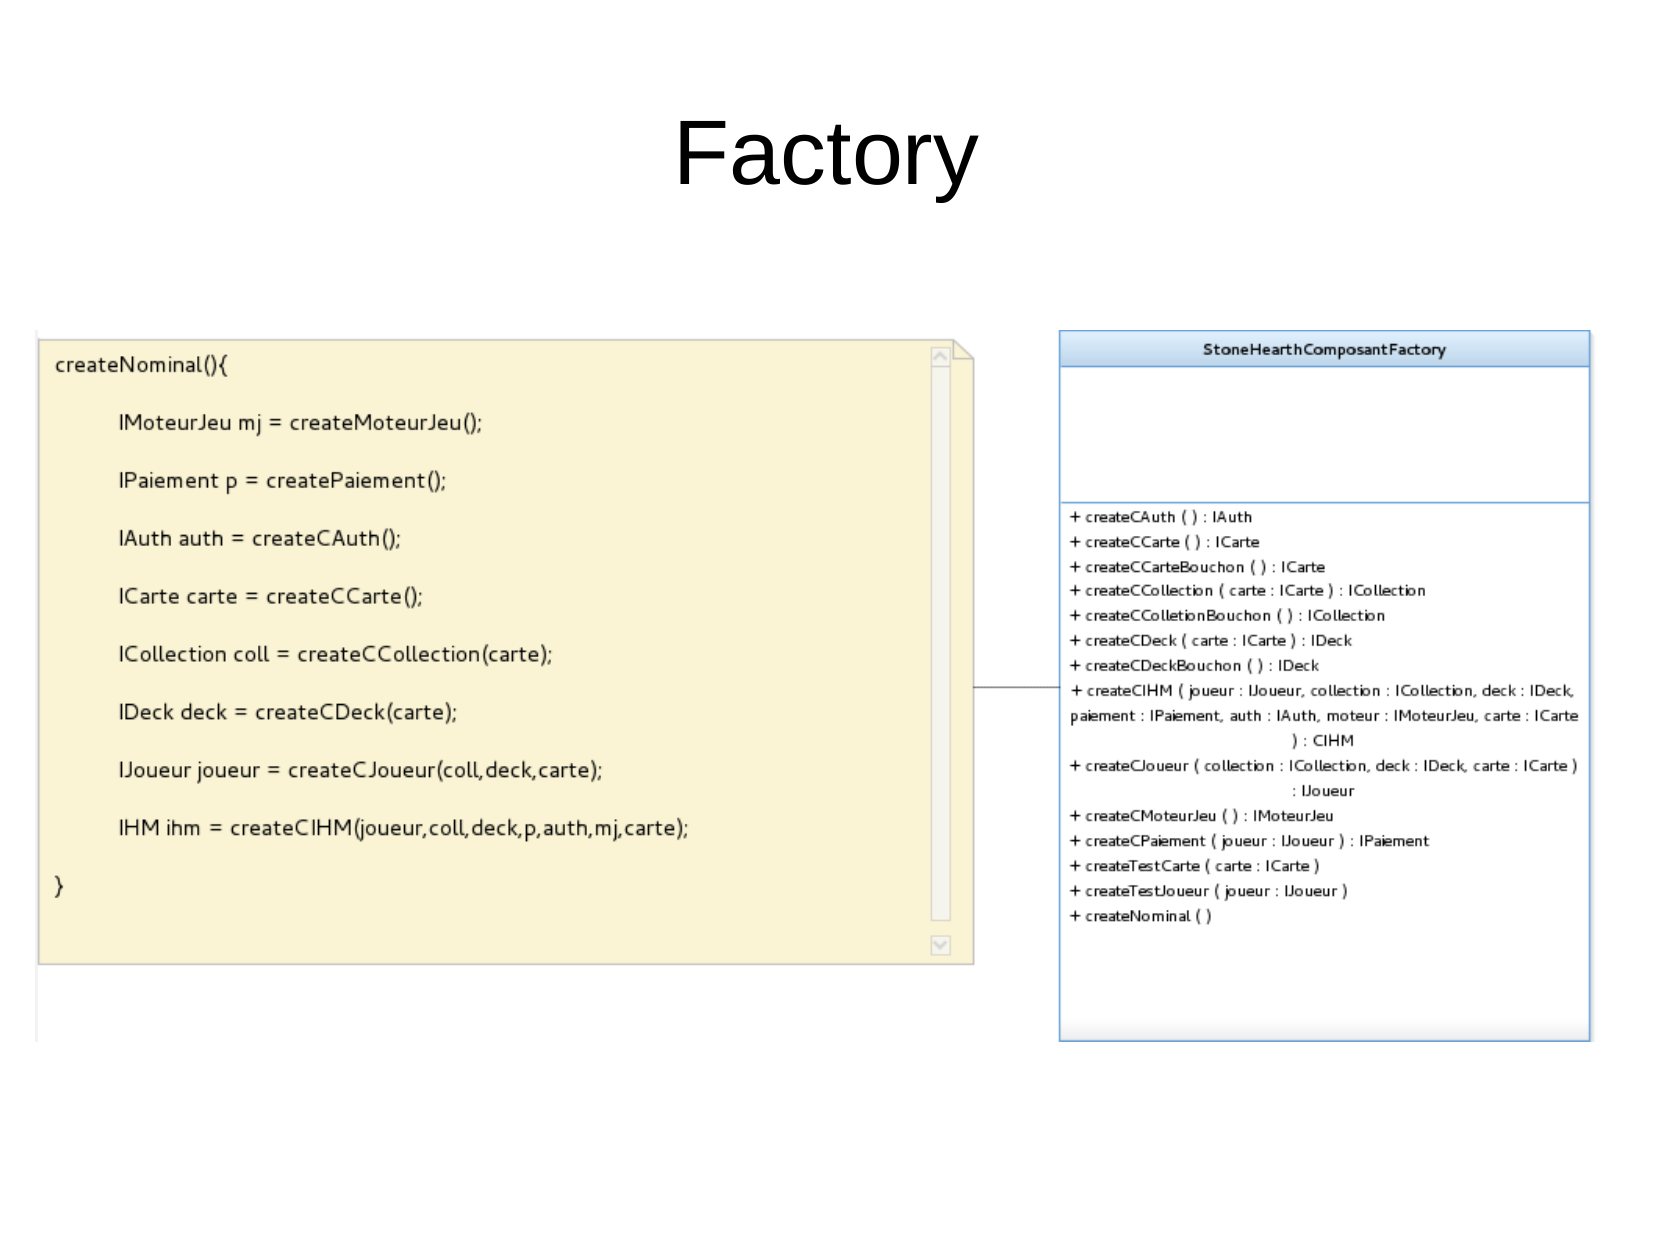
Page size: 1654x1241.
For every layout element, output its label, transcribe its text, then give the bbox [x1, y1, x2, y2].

title Factory [82, 49, 1571, 257]
picture [35, 330, 1597, 1042]
